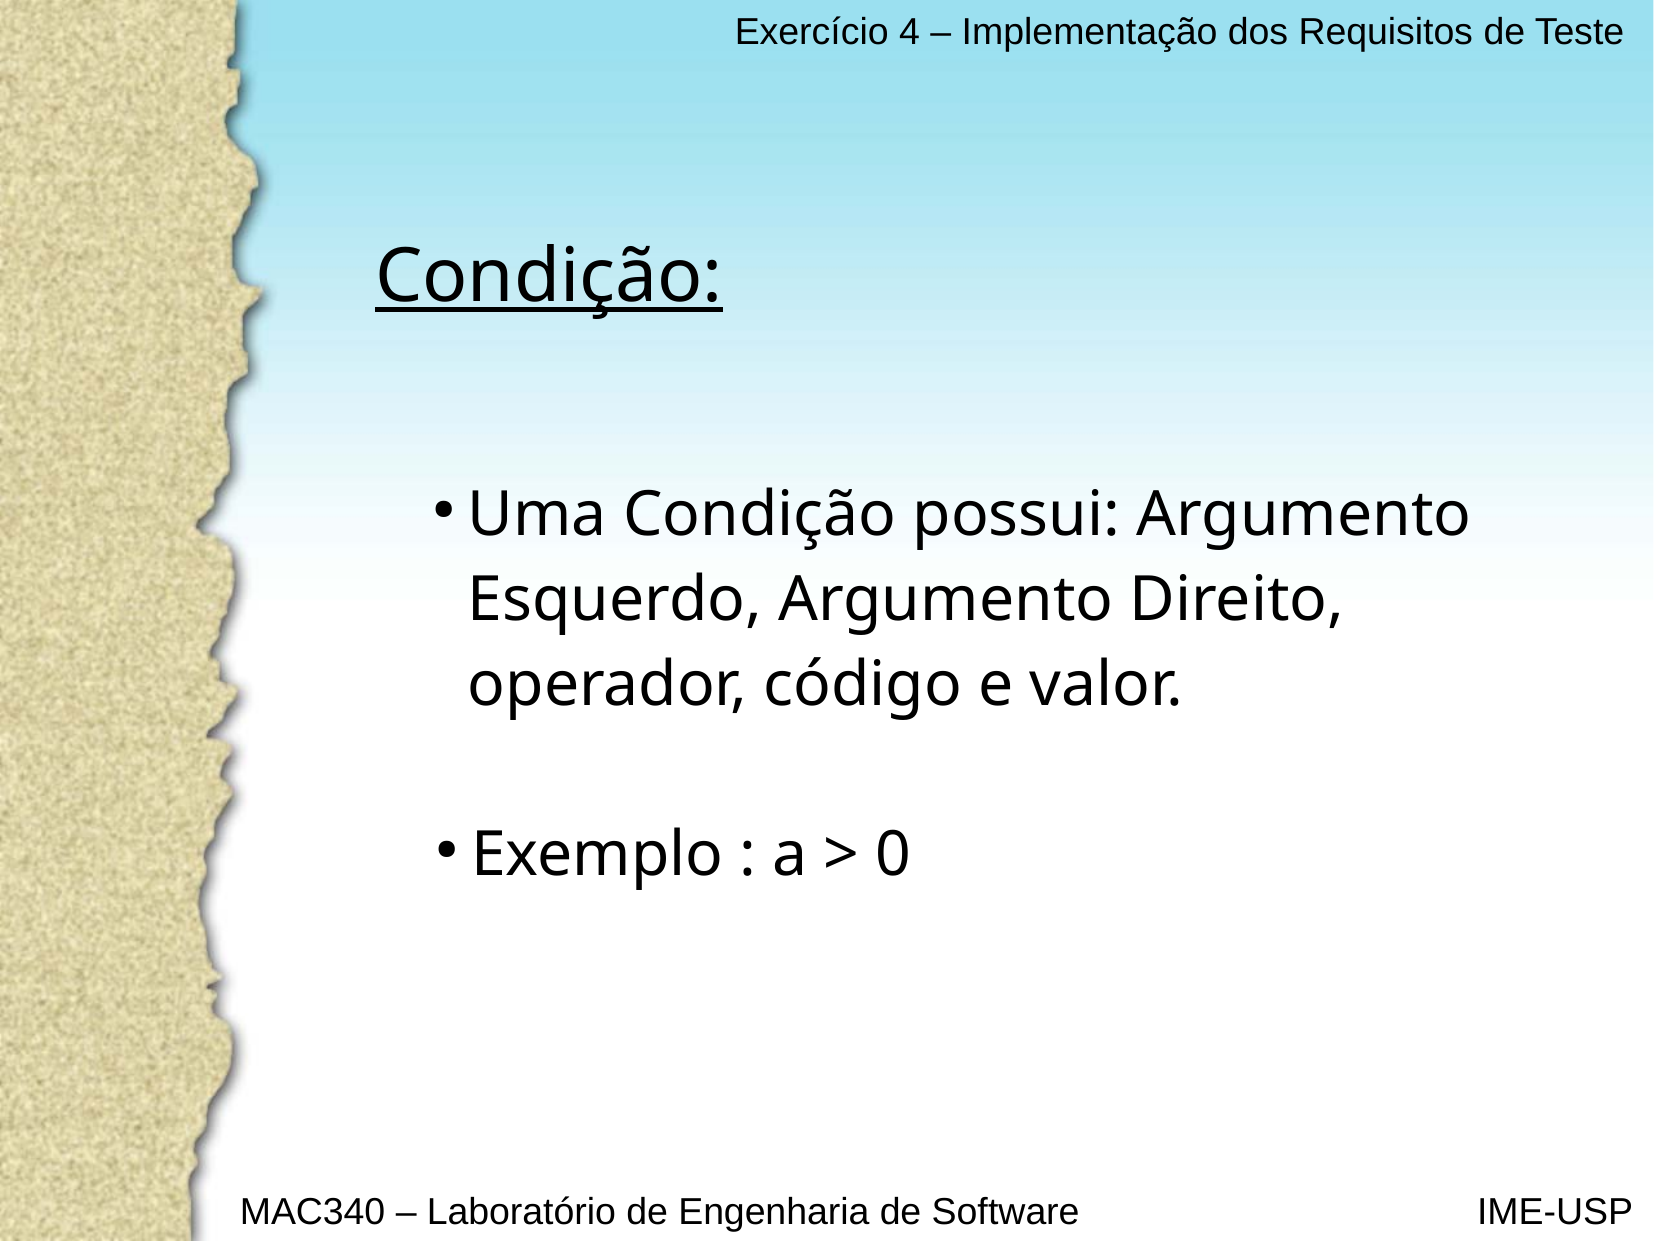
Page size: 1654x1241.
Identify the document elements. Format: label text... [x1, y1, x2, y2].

text_box Condição: [360, 213, 766, 320]
picture [0, 0, 1654, 1183]
text_box Exemplo : a > 0 [420, 801, 1043, 1043]
text_box Uma Condição possui: Argumento Esquerdo, Argumento Direito, operador, código e valor. [417, 461, 1576, 781]
text_box Exercício 4 – Implementação dos Requisitos de Teste [720, 3, 1654, 61]
text_box MAC340 – Laboratório de Engenharia de Software IME-USP [0, 1183, 1654, 1241]
